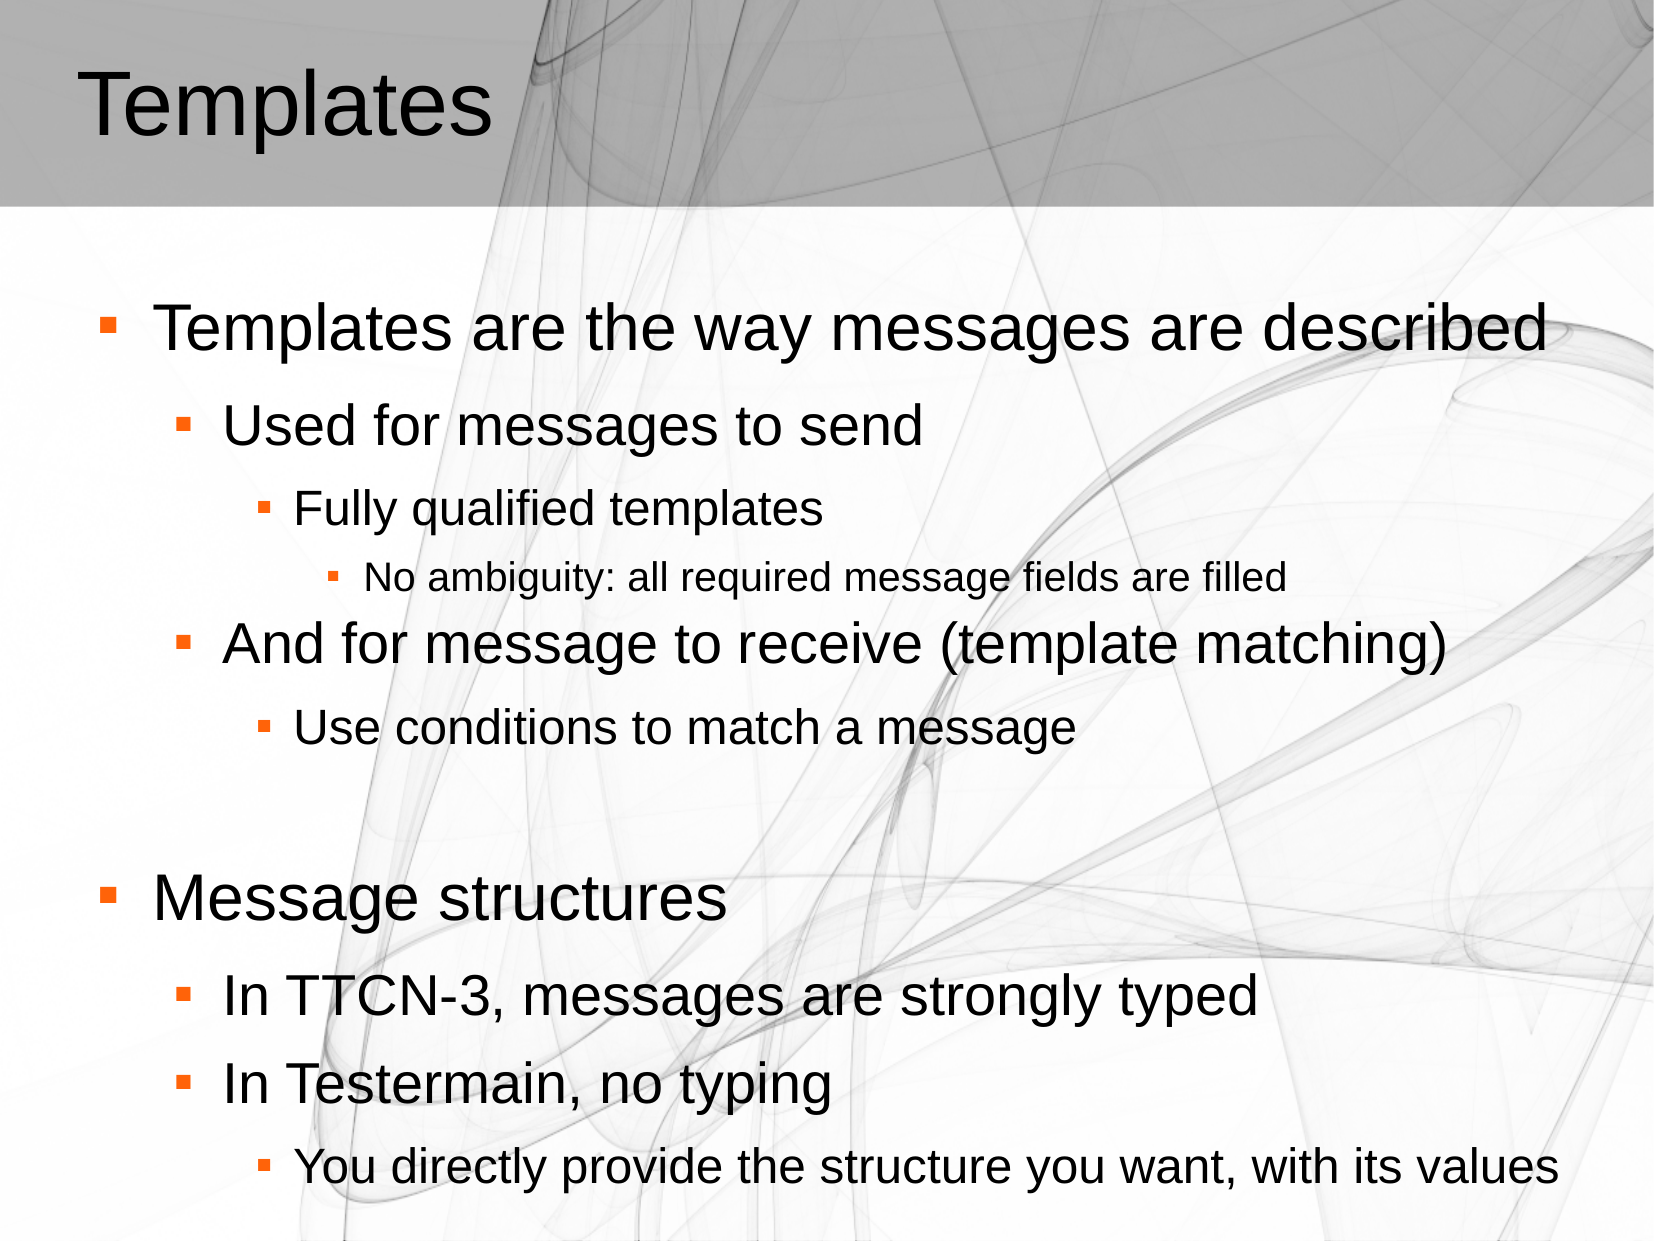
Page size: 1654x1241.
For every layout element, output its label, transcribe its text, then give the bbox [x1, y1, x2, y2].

list Templates are the way messages are described Used for messages to send Fully qualified templates No ambiguity: all required message fields are filled And for message to receive (template matching) Use conditions to match a message Message structures In TTCN-3, messages are strongly typed In Testermain, no typing You directly provide the structure you want, with its values [82, 290, 1571, 1211]
title Templates [76, 7, 1565, 200]
